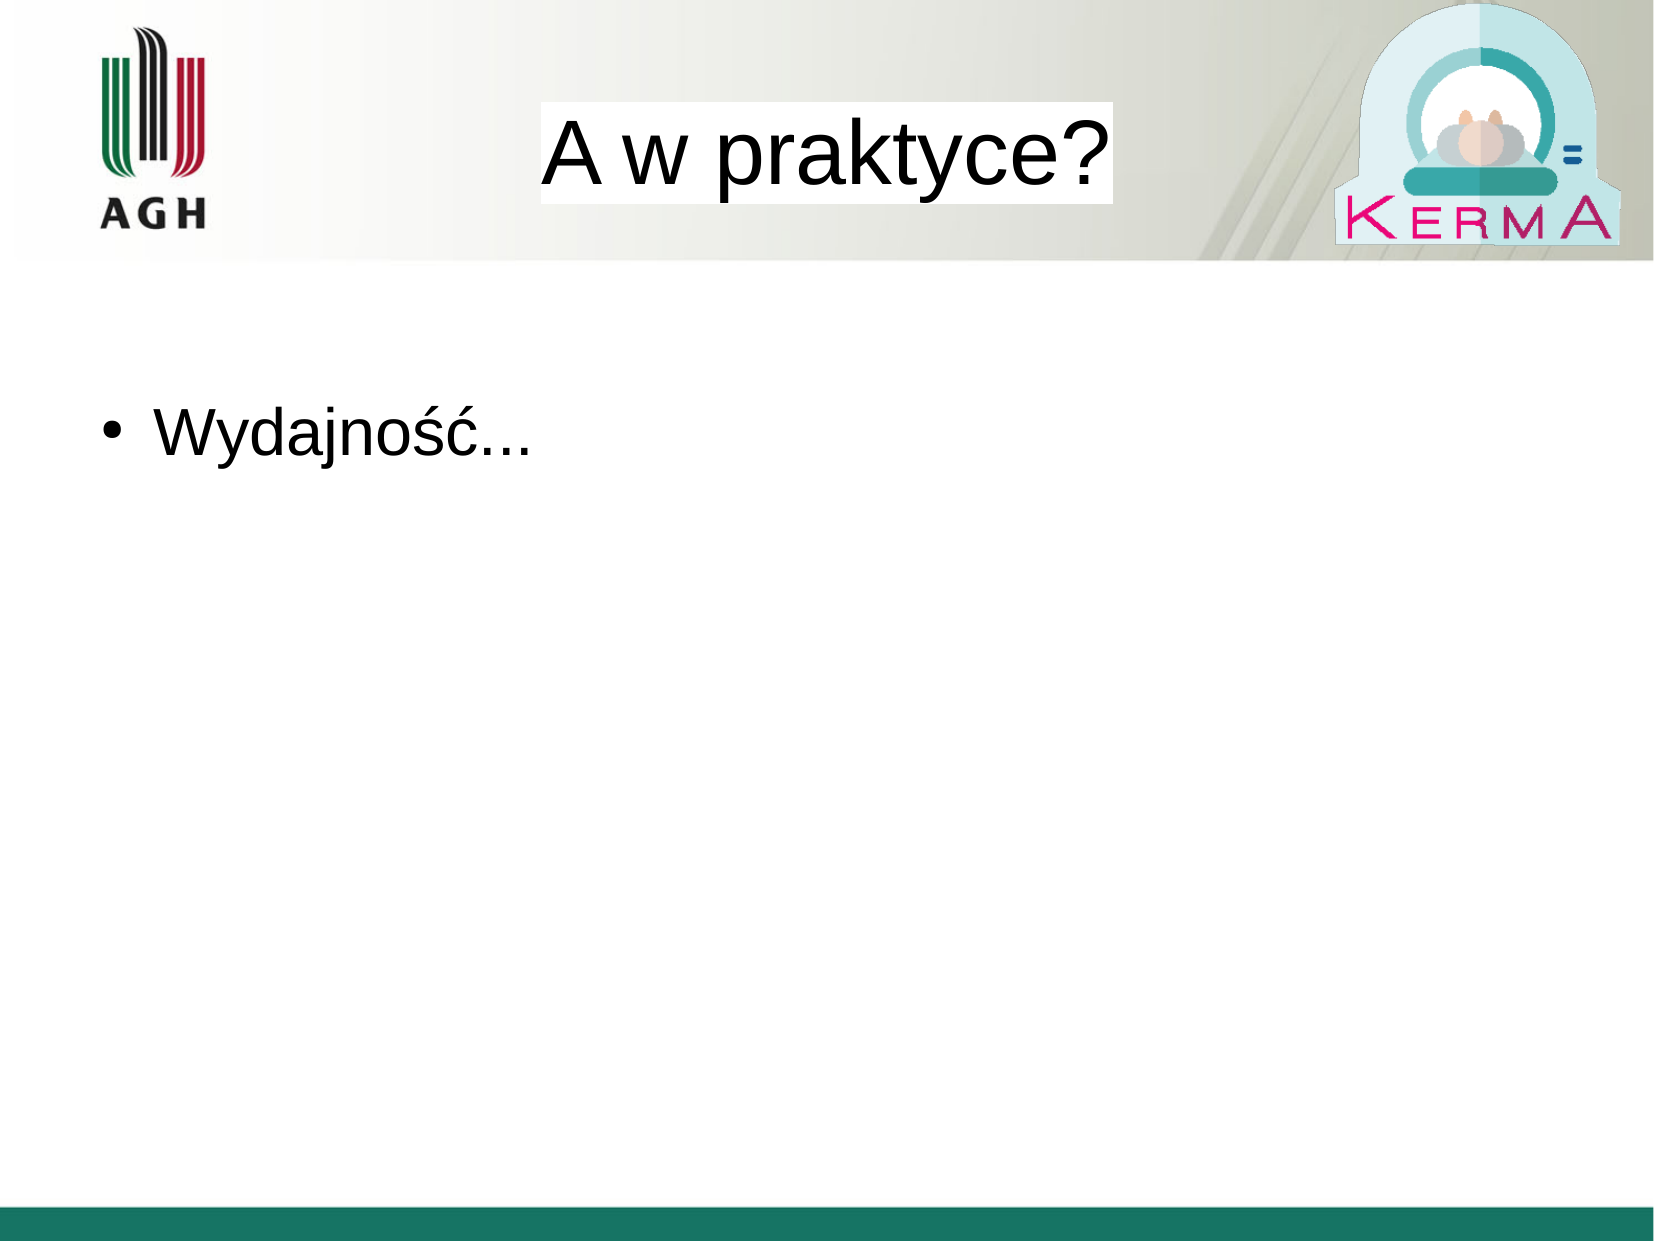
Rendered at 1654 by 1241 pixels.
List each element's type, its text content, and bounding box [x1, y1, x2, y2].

picture [0, 0, 1654, 1241]
list Wydajność... [82, 290, 1571, 1010]
title A w praktyce? [82, 49, 1305, 257]
